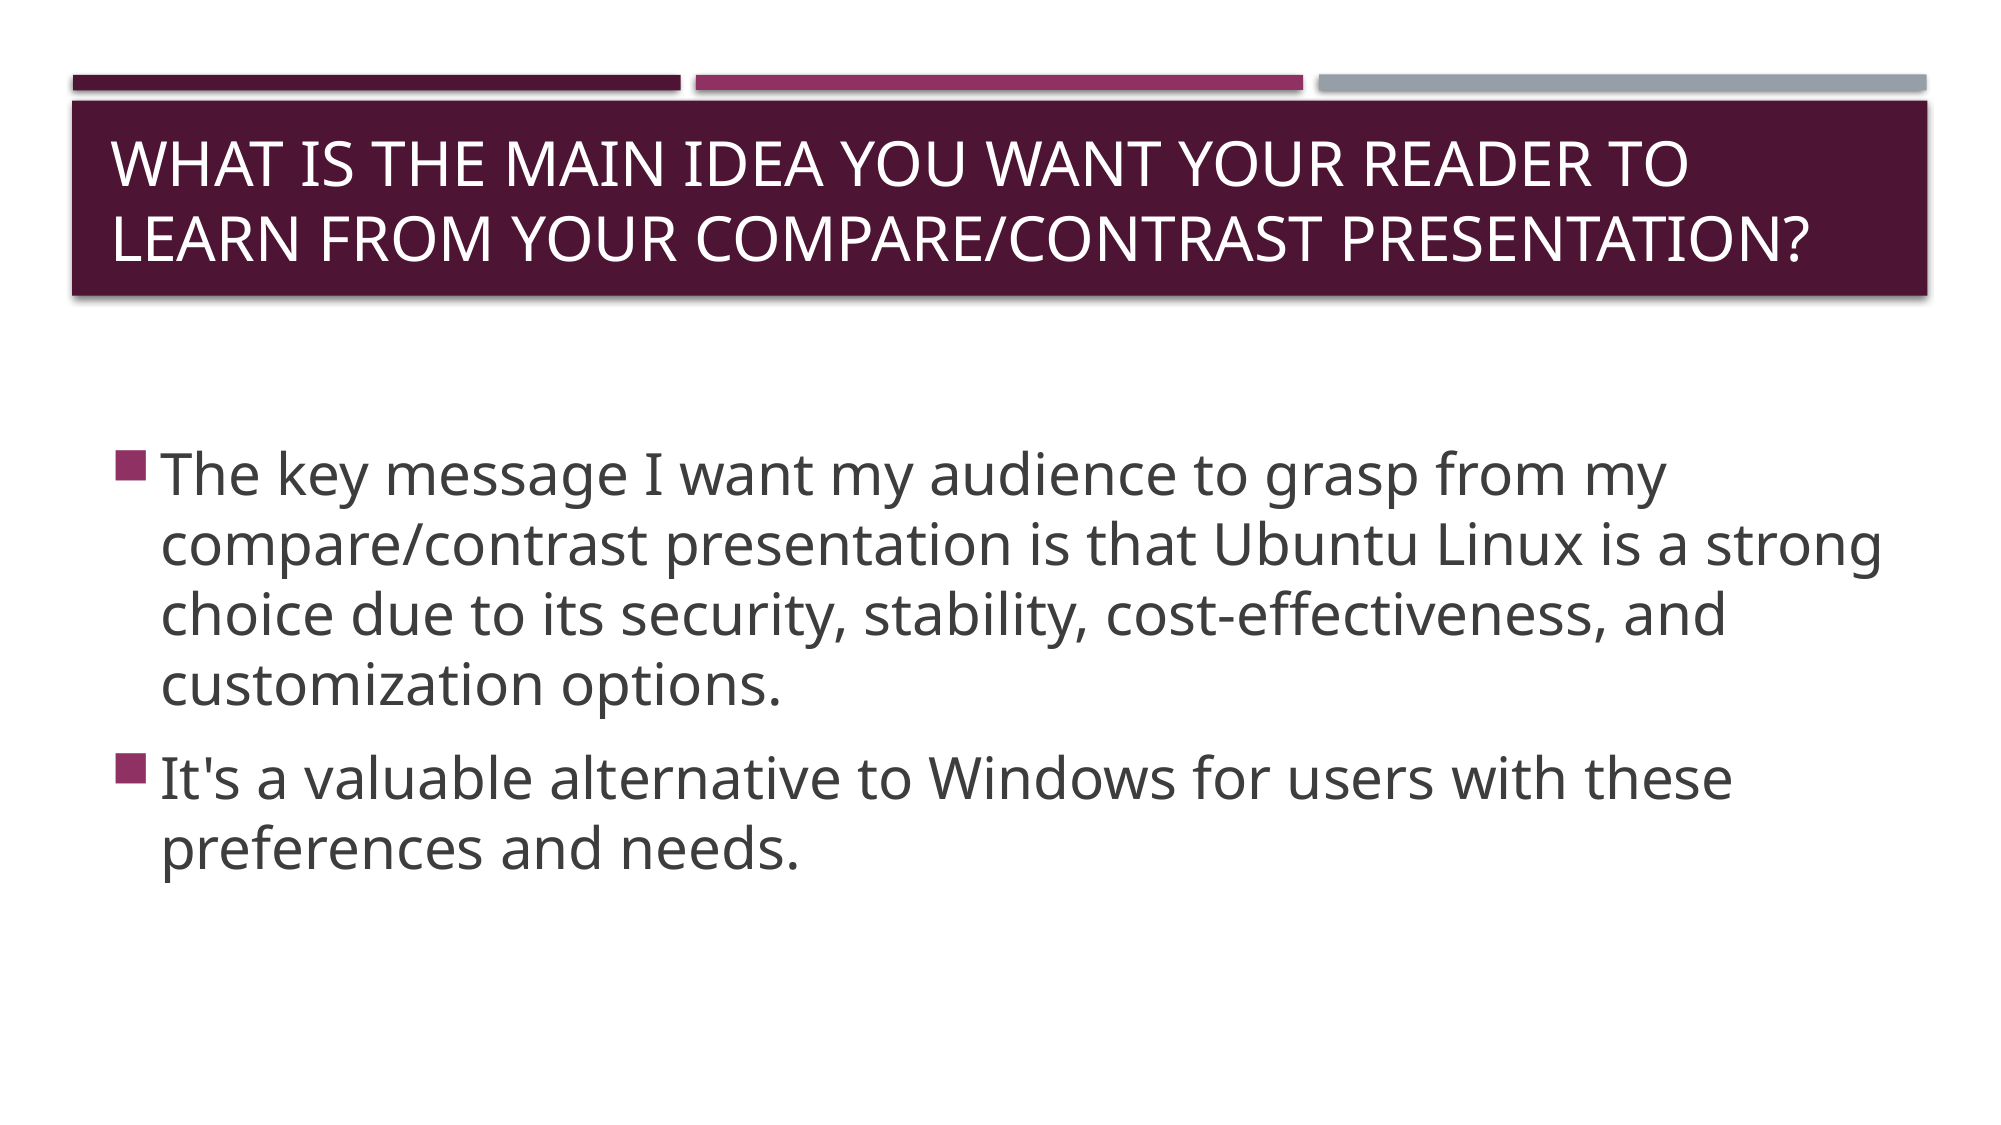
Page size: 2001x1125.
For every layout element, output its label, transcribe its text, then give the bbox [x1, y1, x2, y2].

title What is the Main Idea You want Your Reader to learn from Your Compare/Contrast presentation? [95, 115, 1905, 282]
list The key message I want my audience to grasp from my compare/contrast presentation is that Ubuntu Linux is a strong choice due to its security, stability, cost-effectiveness, and customization options. It's a valuable alternative to Windows for users with these preferences and needs. [95, 357, 1905, 961]
